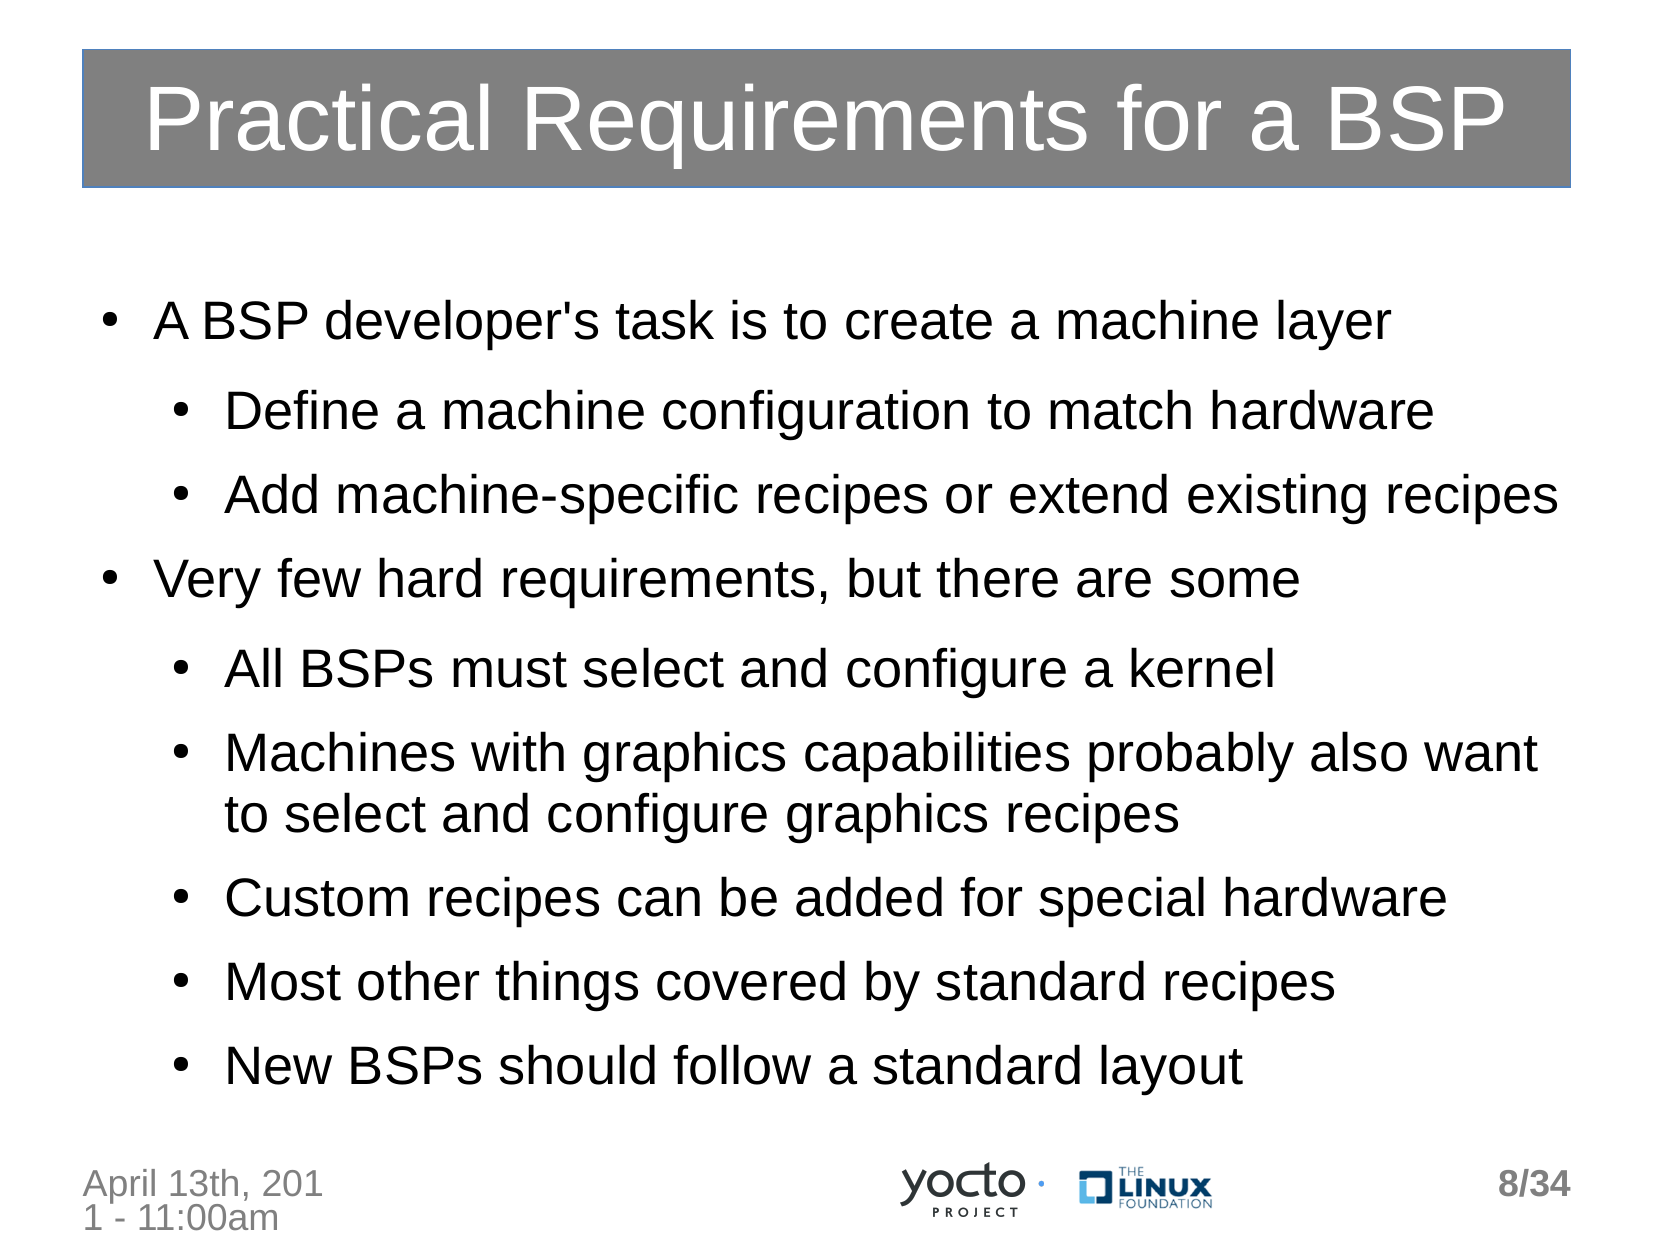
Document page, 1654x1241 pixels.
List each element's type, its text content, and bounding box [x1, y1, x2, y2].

picture [900, 1162, 1044, 1217]
picture [1075, 1162, 1215, 1211]
title Practical Requirements for a BSP [82, 49, 1571, 188]
list A BSP developer's task is to create a machine layer Define a machine configuration to match hardware Add machine-specific recipes or extend existing recipes Very few hard requirements, but there are some All BSPs must select and configure a kernel Machines with graphics capabilities probably also want to select and configure graphics recipes Custom recipes can be added for special hardware Most other things covered by standard recipes New BSPs should follow a standard layout [82, 290, 1571, 1094]
